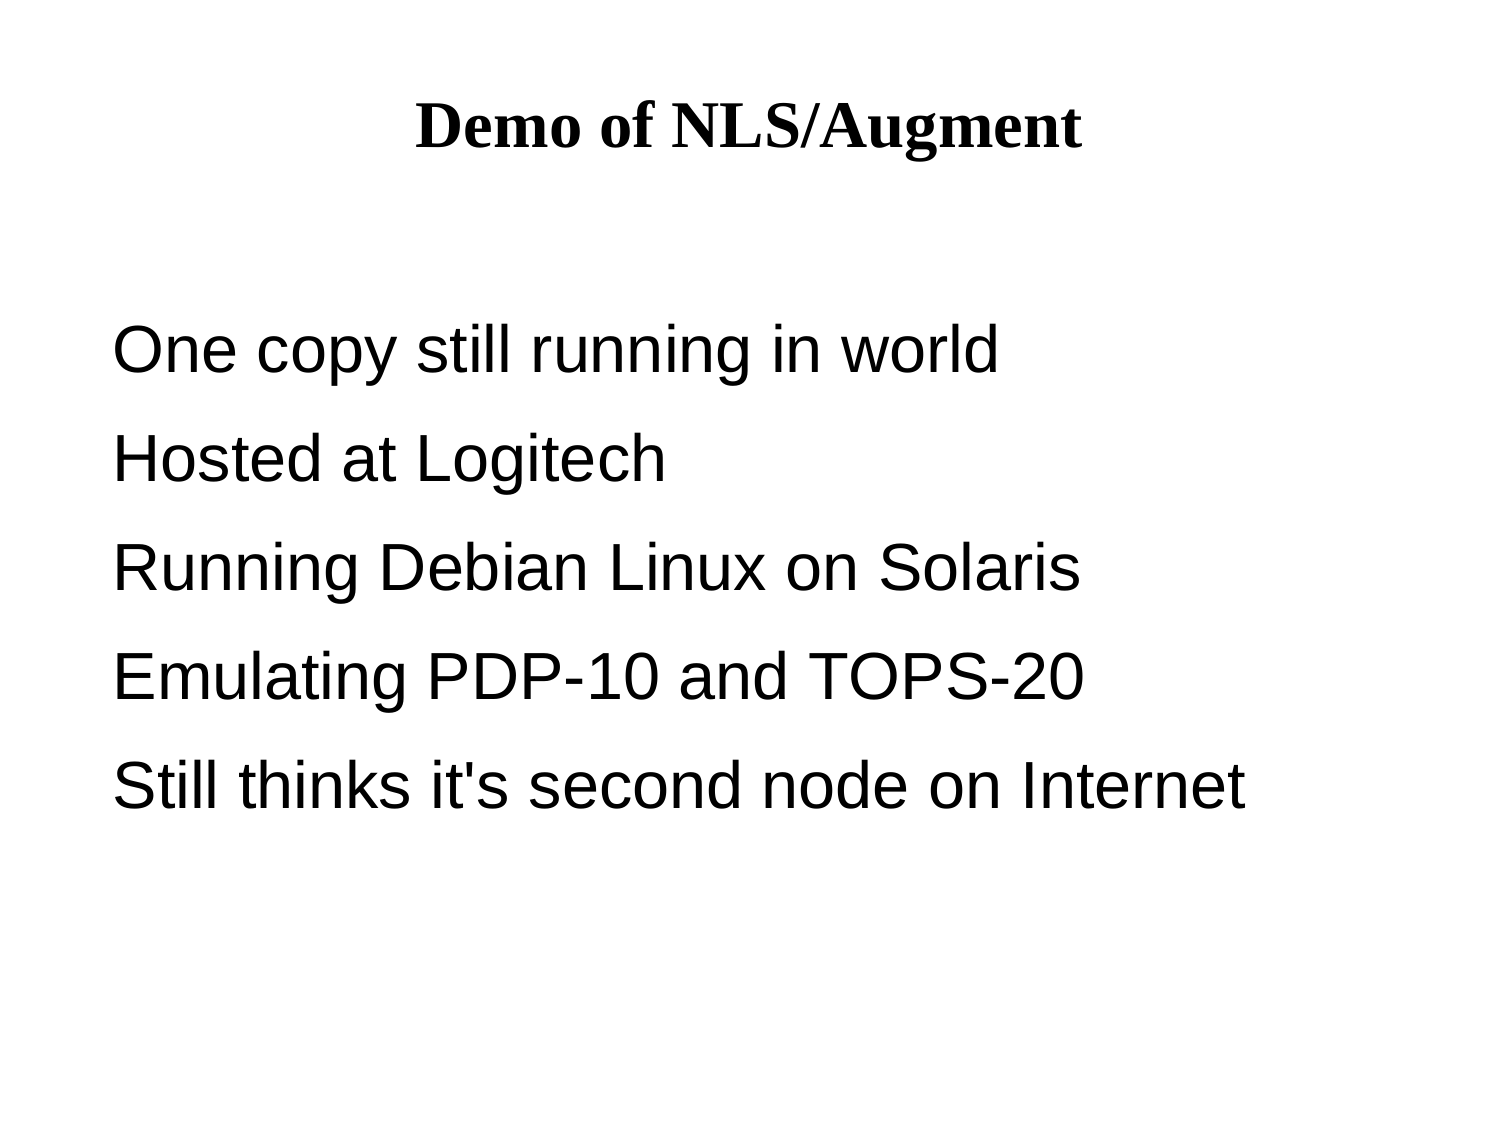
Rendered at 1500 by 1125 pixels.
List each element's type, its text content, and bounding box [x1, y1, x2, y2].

title Demo of NLS/Augment [112, 35, 1387, 223]
list One copy still running in world Hosted at Logitech Running Debian Linux on Solaris Emulating PDP-10 and TOPS-20 Still thinks it's second node on Internet [112, 324, 1387, 1055]
